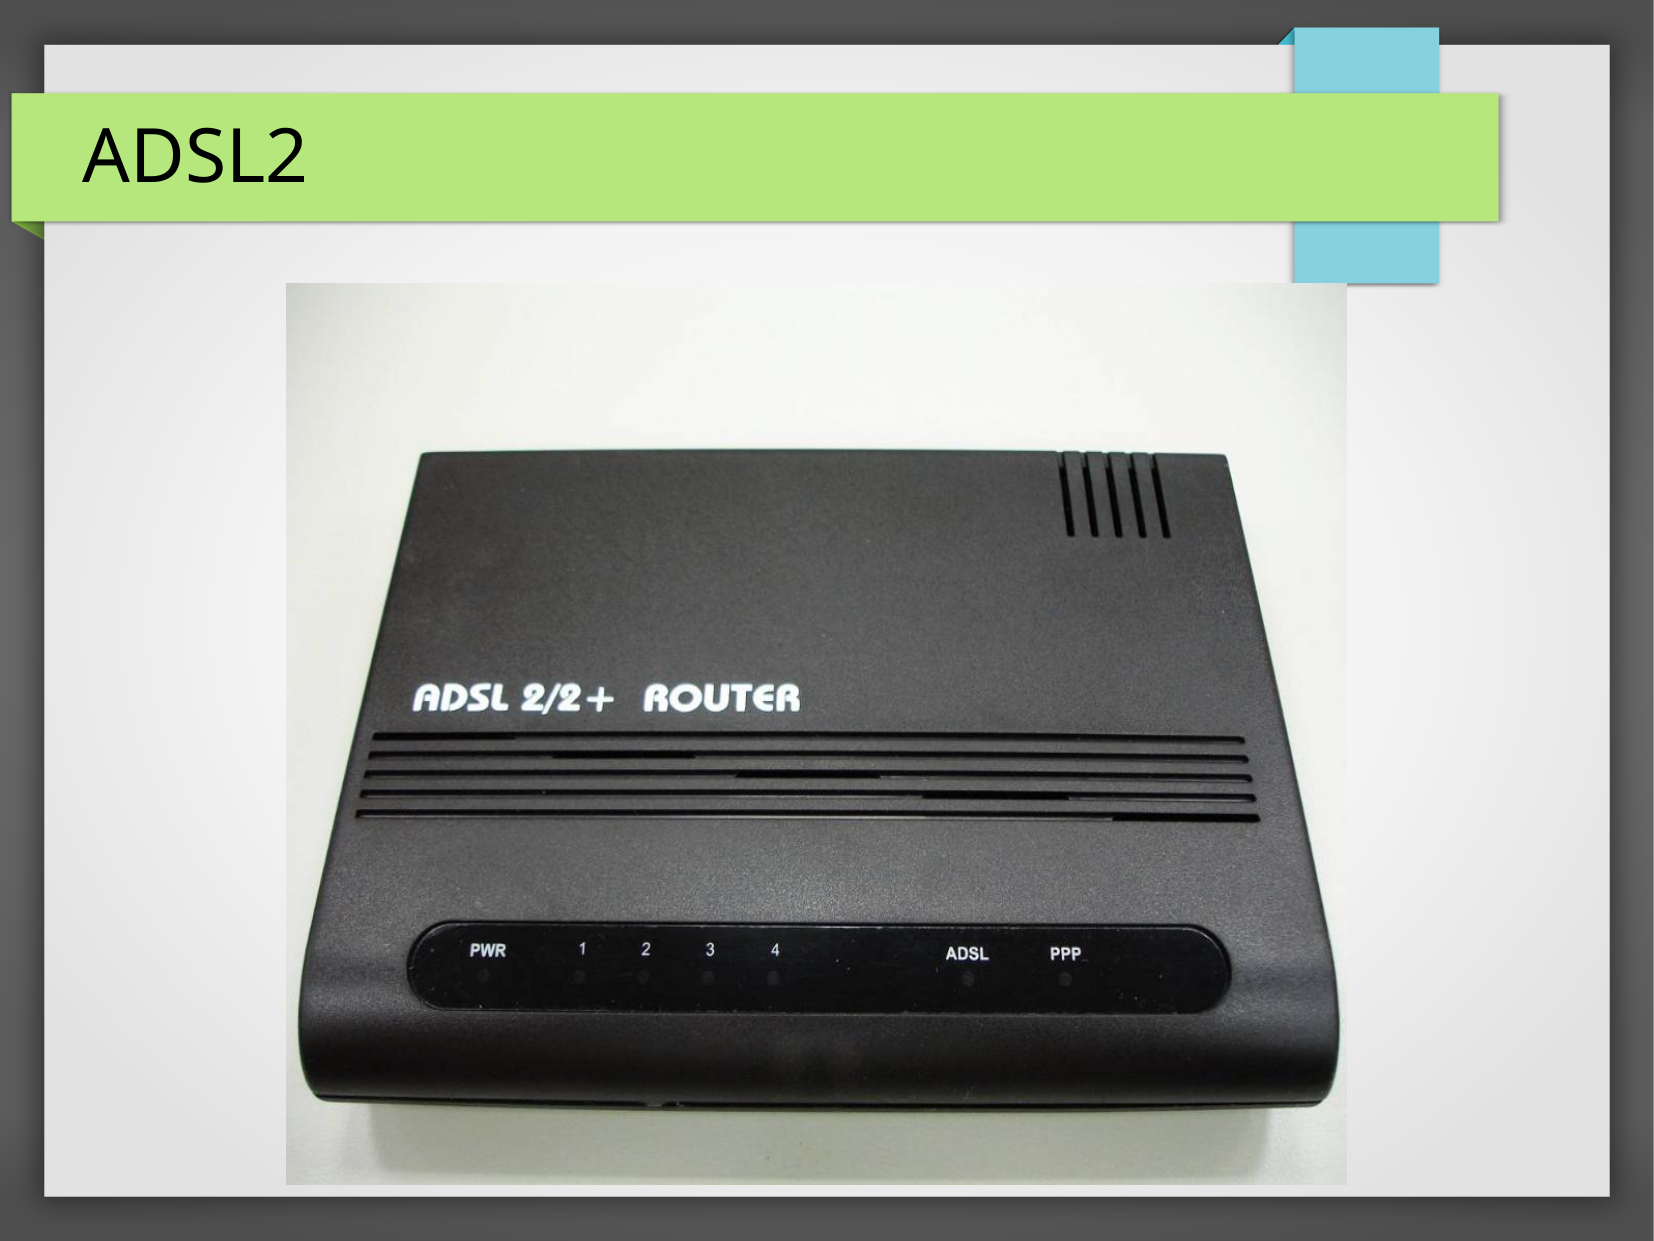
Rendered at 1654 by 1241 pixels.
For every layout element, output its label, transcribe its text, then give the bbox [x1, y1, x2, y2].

picture [0, 0, 1654, 1241]
title ADSL2 [82, 94, 1264, 213]
